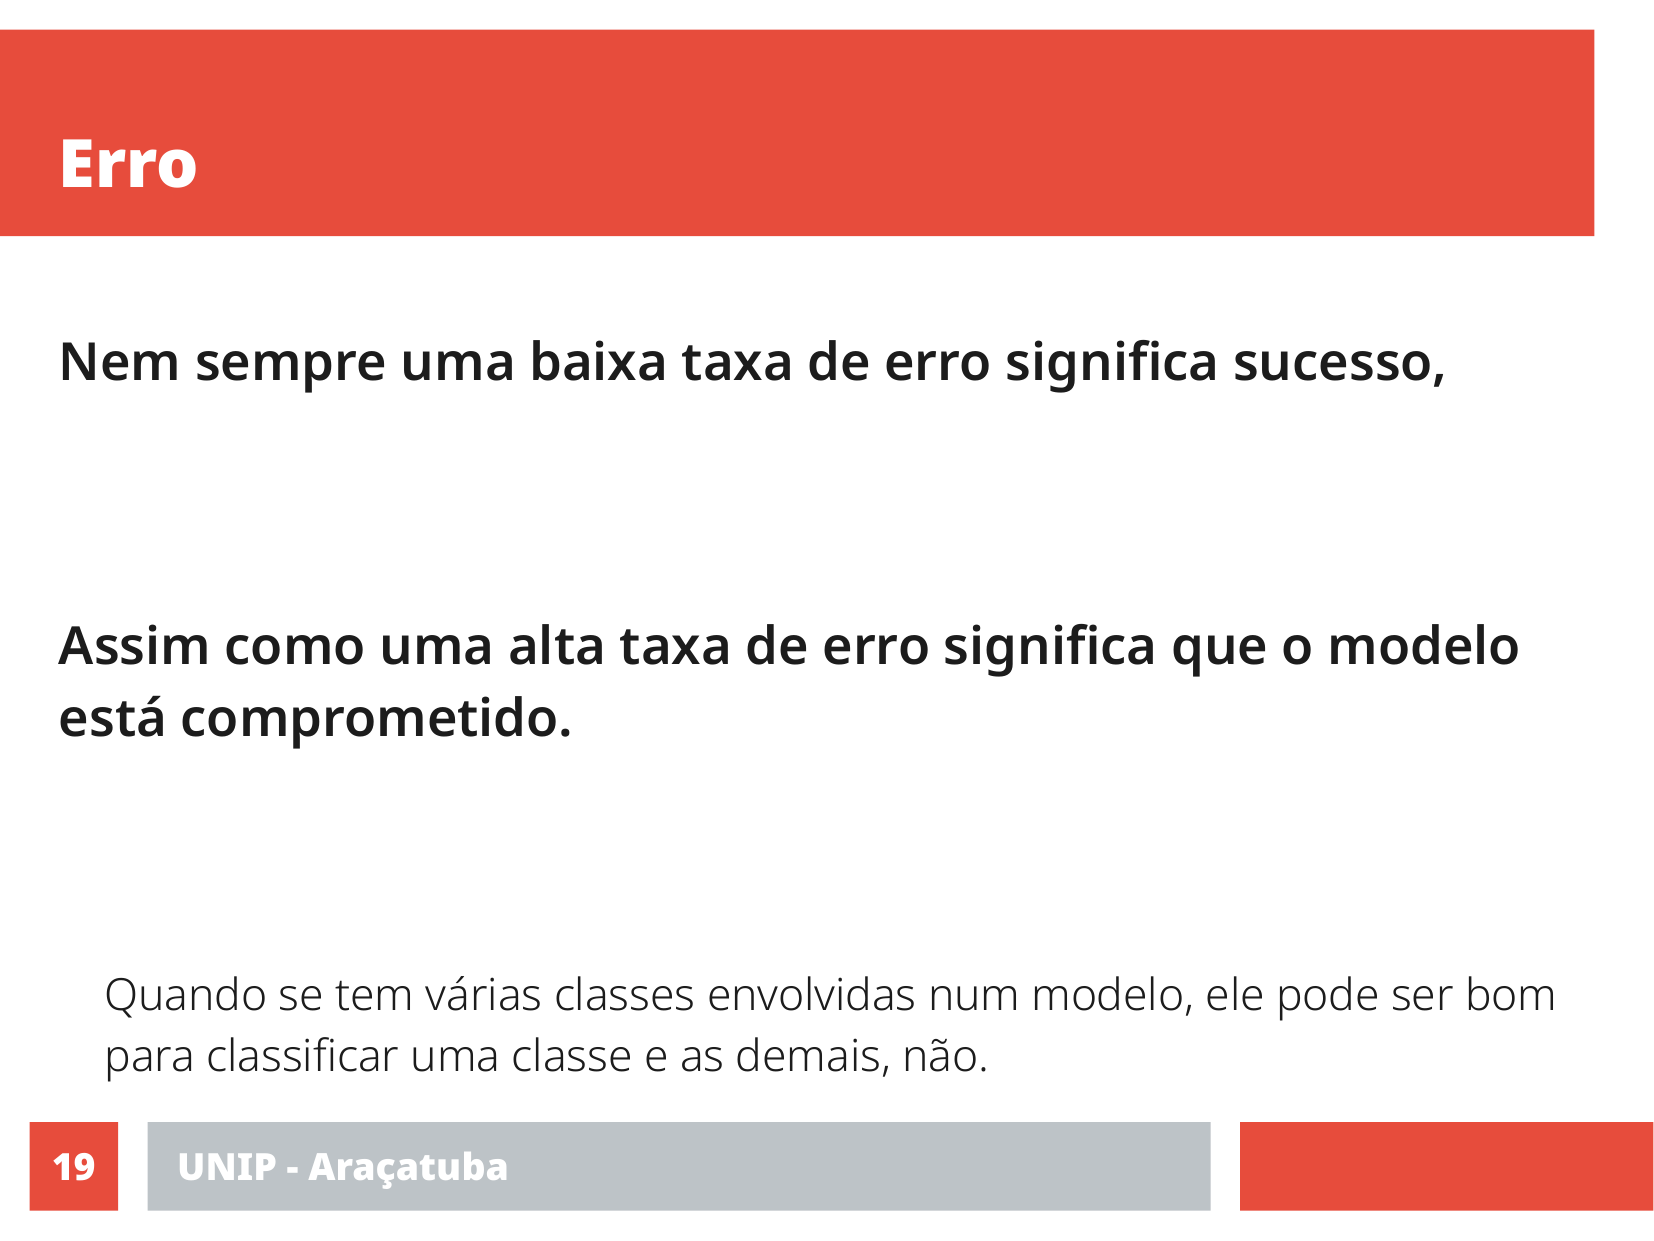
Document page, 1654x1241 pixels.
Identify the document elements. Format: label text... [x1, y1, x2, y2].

list Nem sempre uma baixa taxa de erro significa sucesso, Assim como uma alta taxa de erro significa que o modelo está comprometido. Quando se tem várias classes envolvidas num modelo, ele pode ser bom para classificar uma classe e as demais, não. [59, 324, 1565, 1093]
title Erro [59, 59, 1595, 207]
